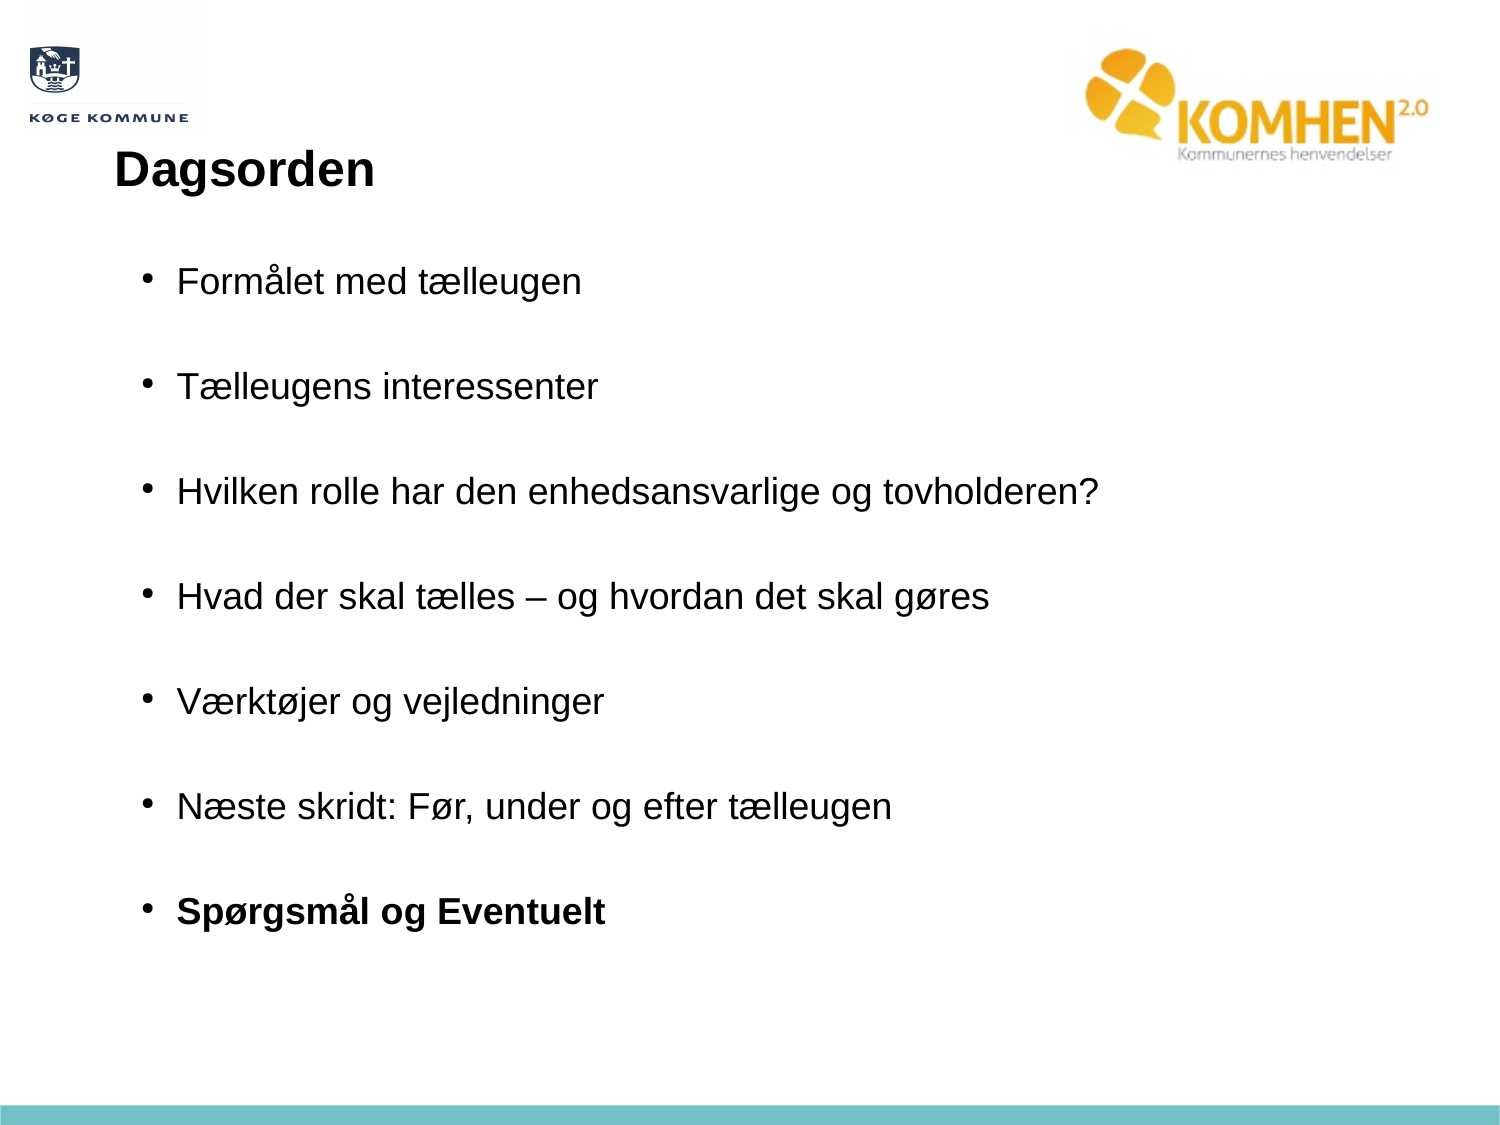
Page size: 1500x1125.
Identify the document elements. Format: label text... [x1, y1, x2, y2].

text_box Formålet med tælleugen Tælleugens interessenter Hvilken rolle har den enhedsansvarlige og tovholderen? Hvad der skal tælles – og hvordan det skal gøres Værktøjer og vejledninger Næste skridt: Før, under og efter tælleugen Spørgsmål og Eventuelt [90, 240, 1426, 949]
text_box [0, 1105, 1500, 1125]
picture [30, 3, 203, 133]
text_box Dagsorden [100, 90, 1435, 244]
picture [1069, 30, 1440, 186]
